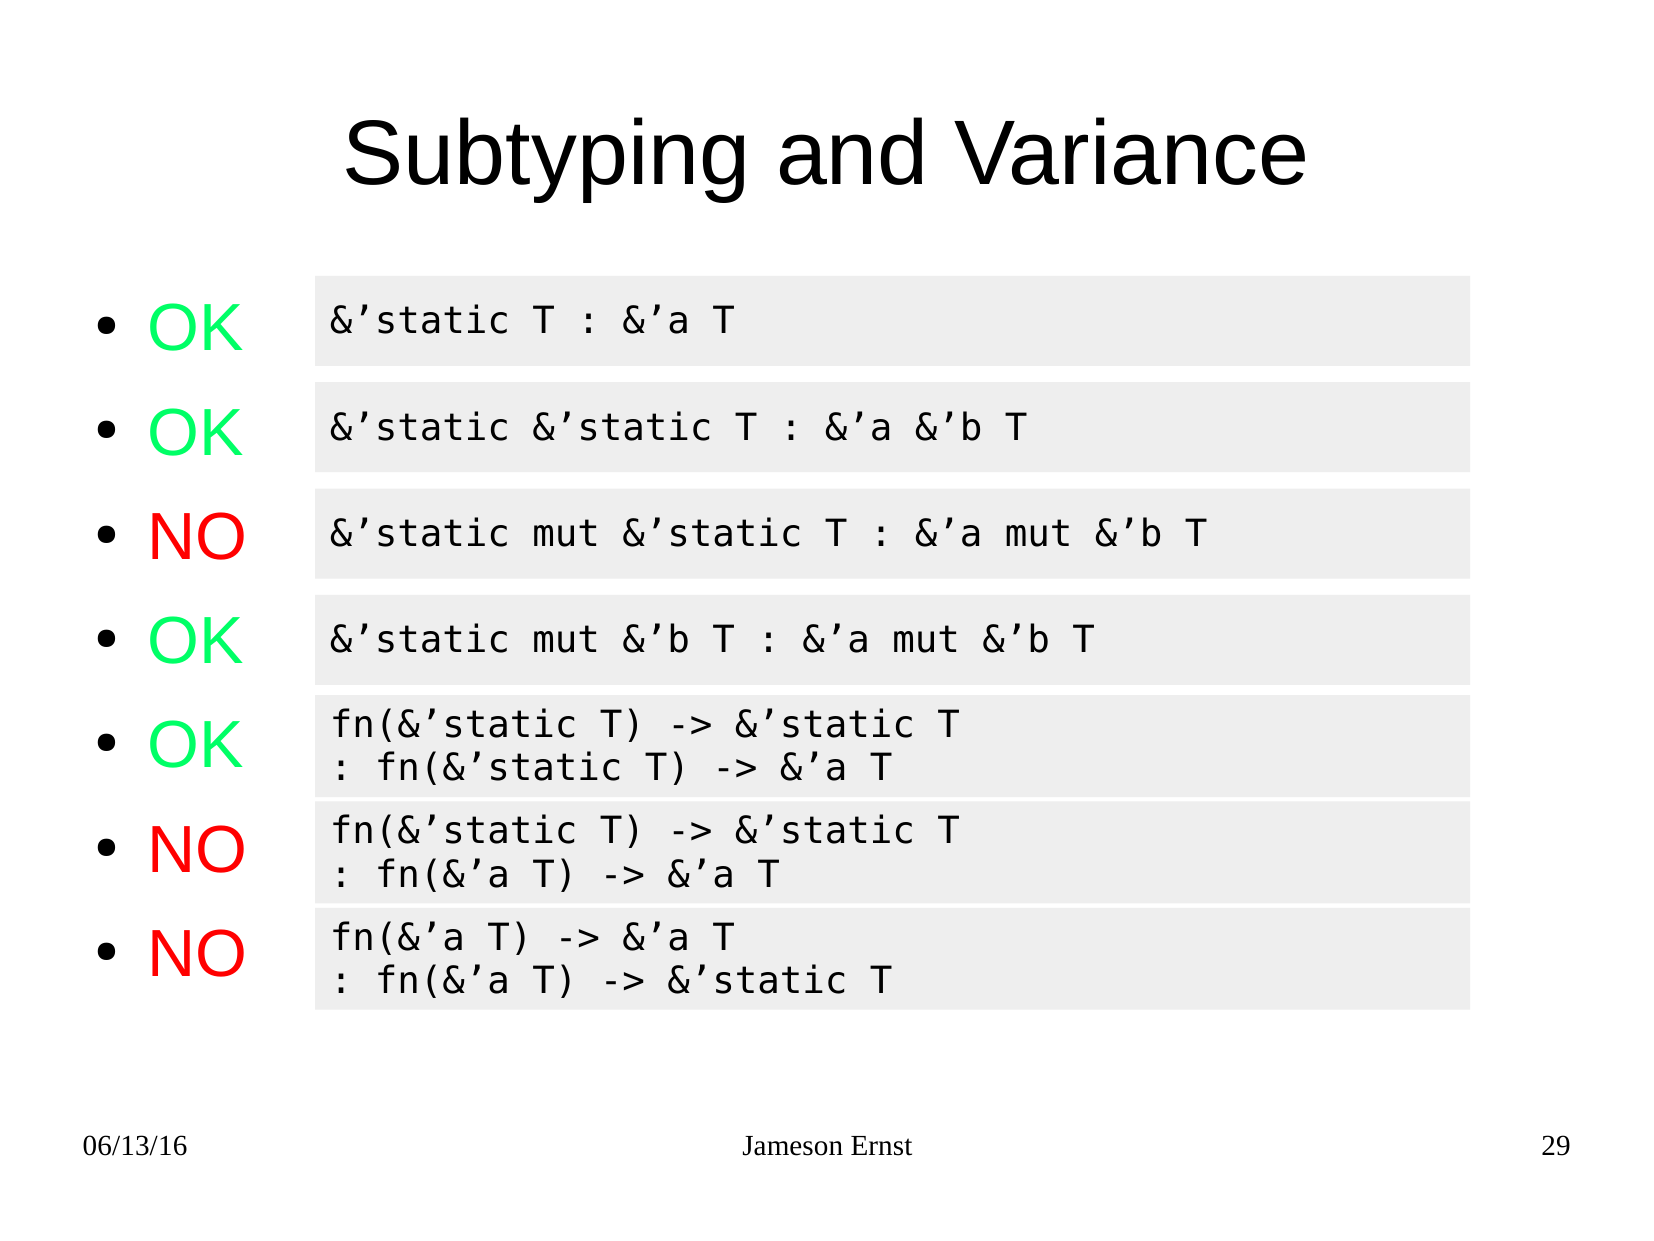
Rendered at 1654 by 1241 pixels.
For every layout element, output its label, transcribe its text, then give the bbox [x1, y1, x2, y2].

text_box &’static mut &’static T : &’a mut &’b T [315, 488, 1471, 579]
text_box fn(&’static T) -> &’static T : fn(&’static T) -> &’a T [315, 695, 1471, 798]
list OK OK NO OK OK NO NO [76, 290, 1565, 1010]
text_box &’static &’static T : &’a &’b T [315, 382, 1471, 473]
text_box &’static T : &’a T [315, 275, 1471, 366]
text_box fn(&’a T) -> &’a T : fn(&’a T) -> &’static T [315, 907, 1471, 1010]
title Subtyping and Variance [82, 49, 1571, 257]
text_box fn(&’static T) -> &’static T : fn(&’a T) -> &’a T [315, 801, 1471, 904]
text_box &’static mut &’b T : &’a mut &’b T [315, 594, 1471, 685]
